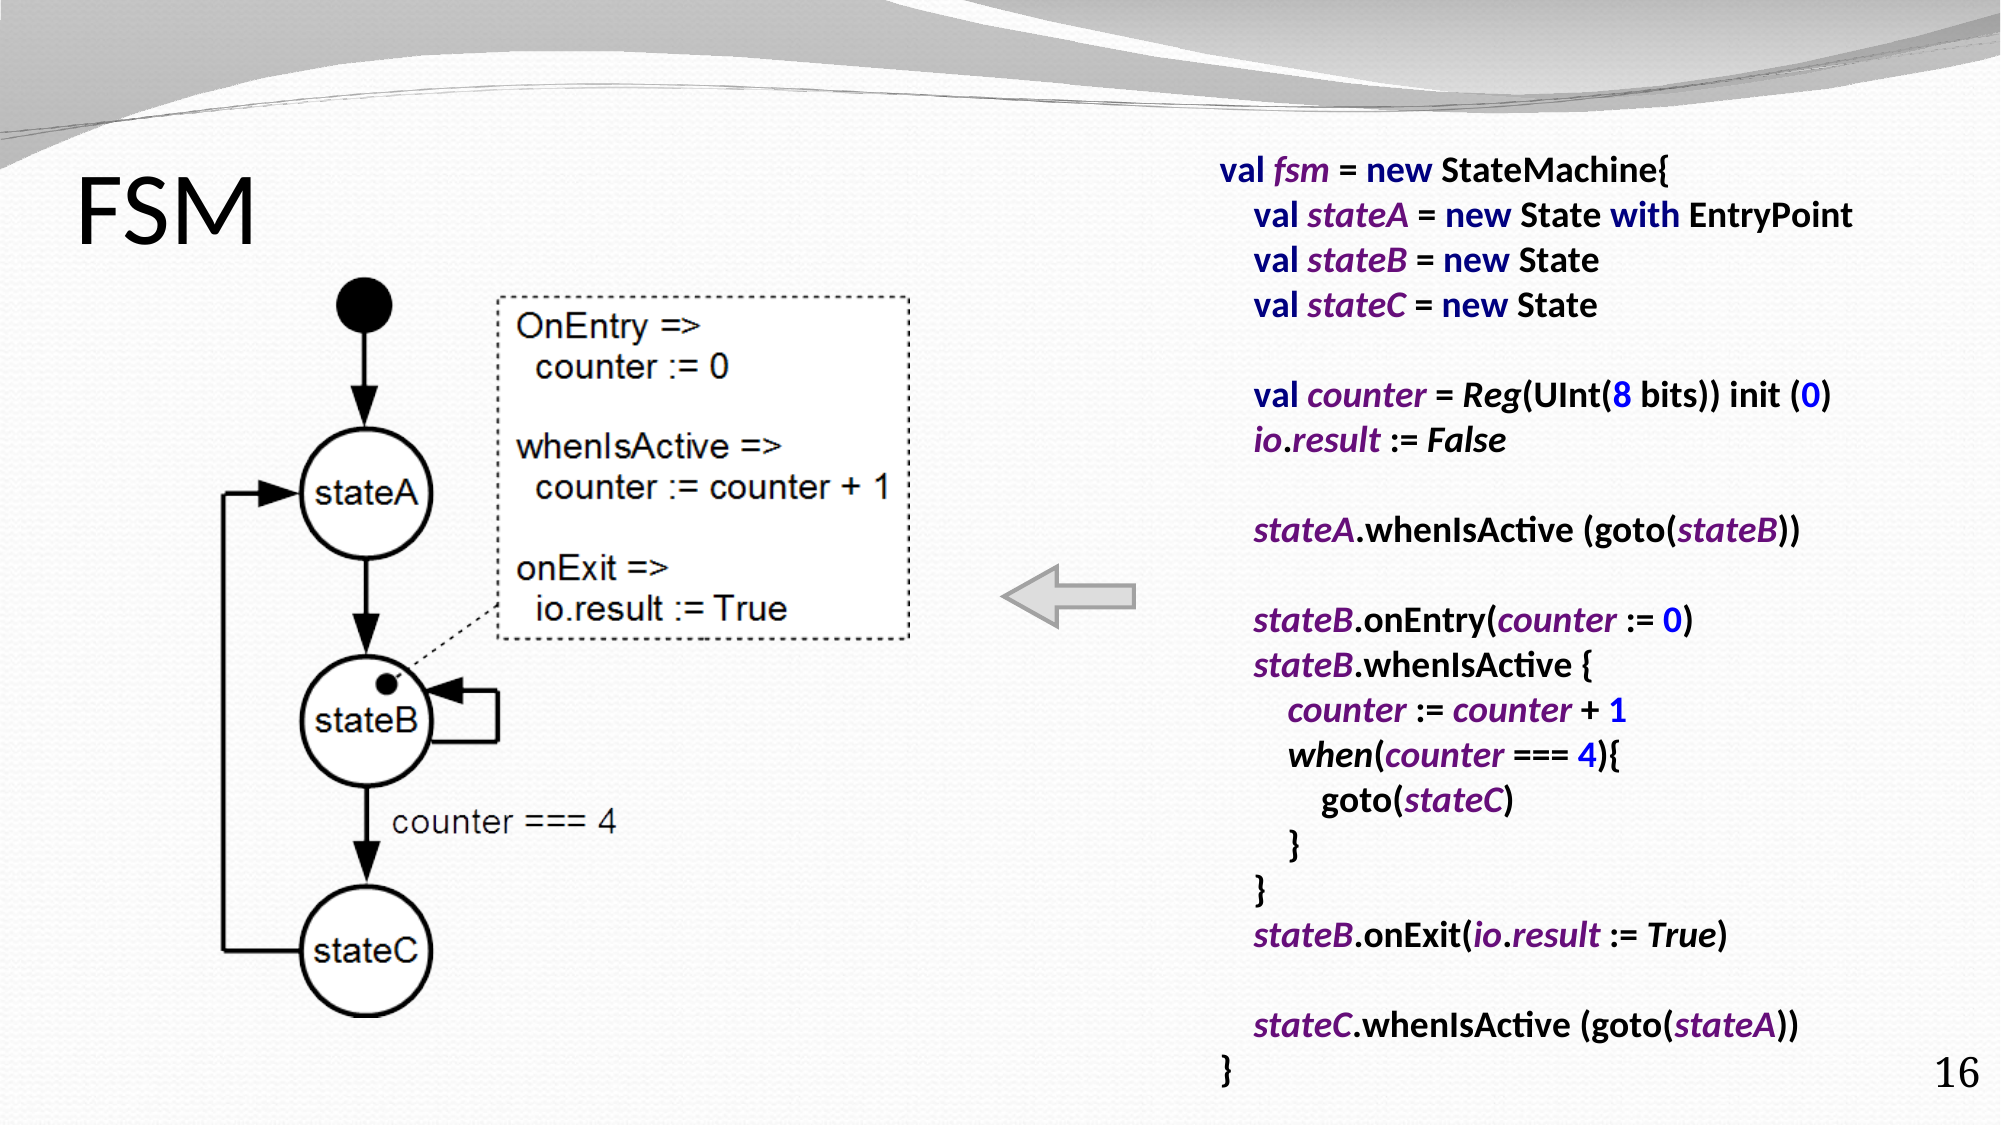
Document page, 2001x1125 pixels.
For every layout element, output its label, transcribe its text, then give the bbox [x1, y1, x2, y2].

picture [0, 0, 2001, 1125]
text_box val fsm = new StateMachine{ val stateA = new State with EntryPoint val stateB = new State val stateC = new State val counter = Reg(UInt(8 bits)) init (0) io.result := False stateA.whenIsActive (goto(stateB)) stateB.onEntry(counter := 0) stateB.whenIsActive { counter := counter + 1 when(counter === 4){ goto(stateC) } } stateB.onExit(io.result := True) stateC.whenIsActive (goto(stateA)) } [1204, 137, 1869, 1098]
text_box <numéro> [1813, 1042, 1981, 1103]
title FSM [75, 78, 1471, 266]
text_box [1003, 566, 1134, 626]
